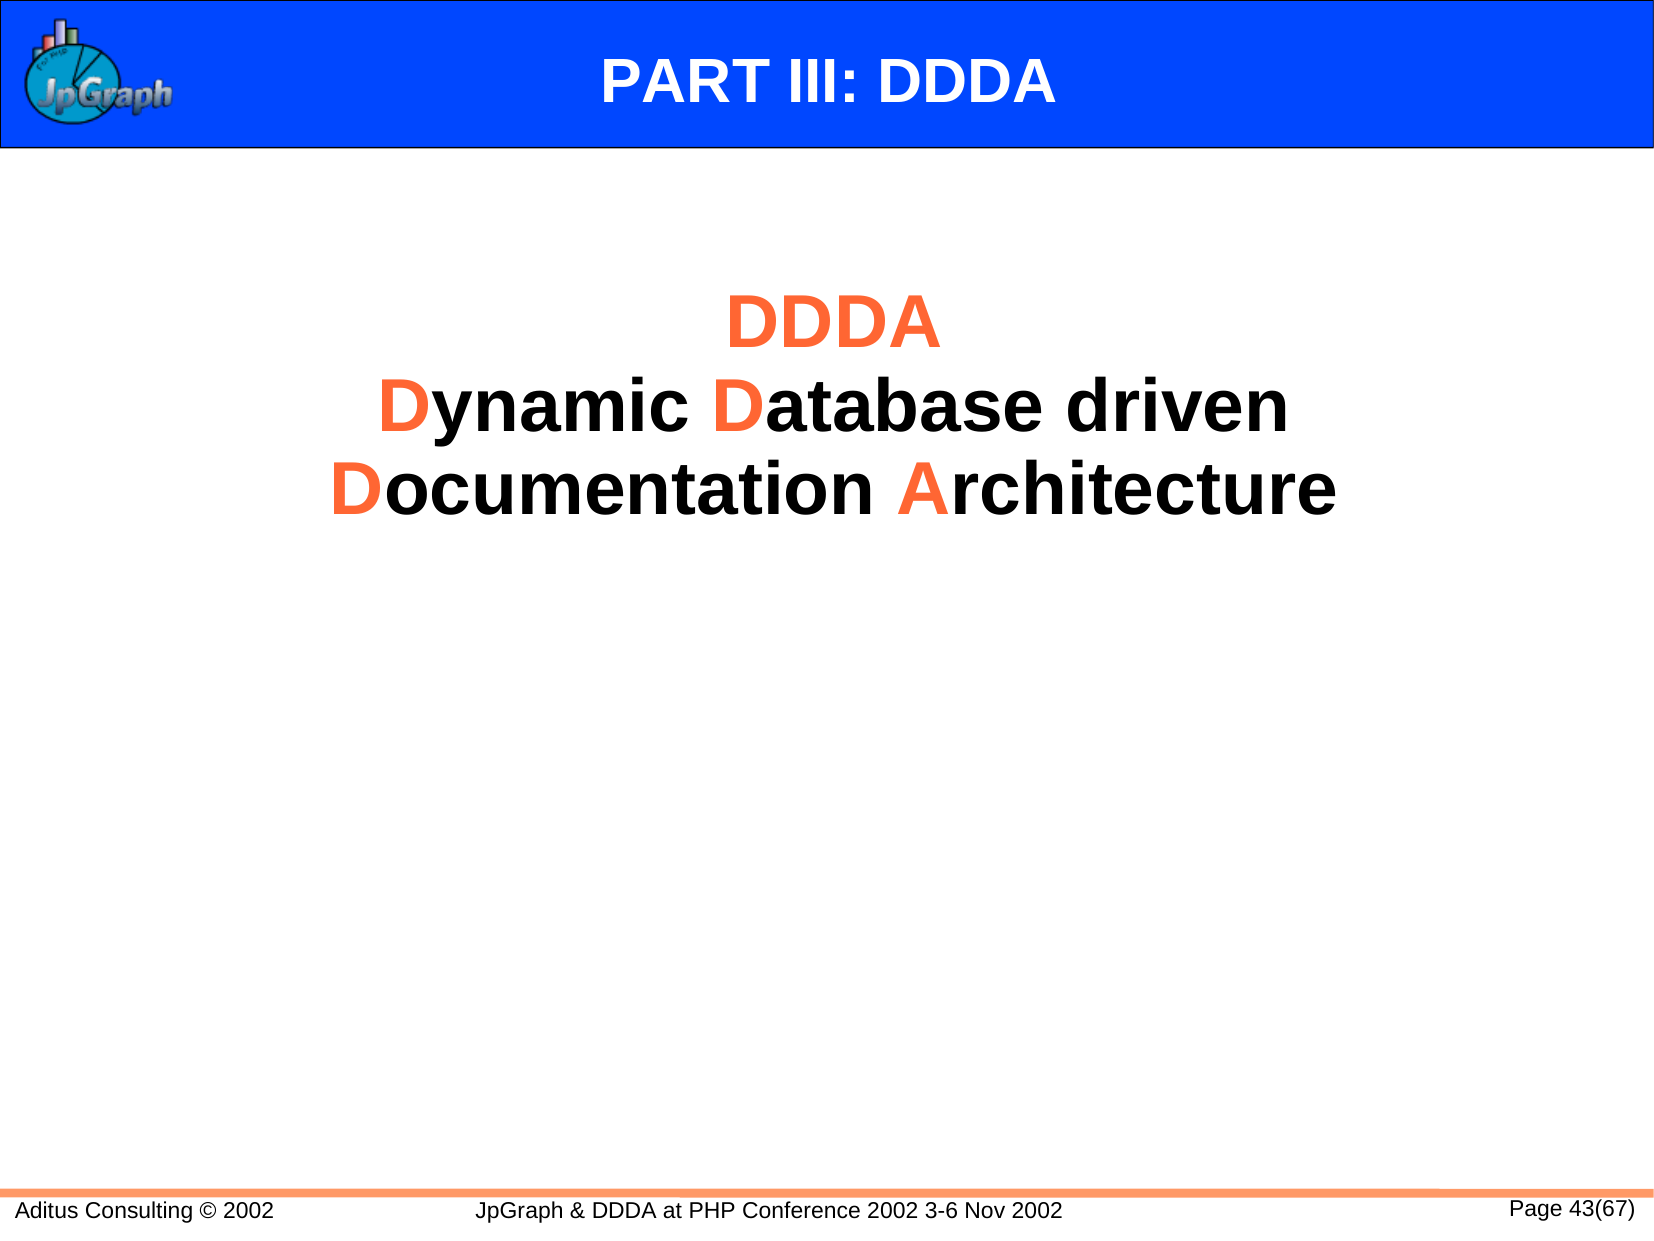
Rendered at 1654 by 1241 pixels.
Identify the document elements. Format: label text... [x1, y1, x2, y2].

title PART III: DDDA [123, 0, 1536, 163]
text_box DDDA Dynamic Database driven Documentation Architecture [132, 280, 1536, 532]
picture [20, 17, 123, 128]
